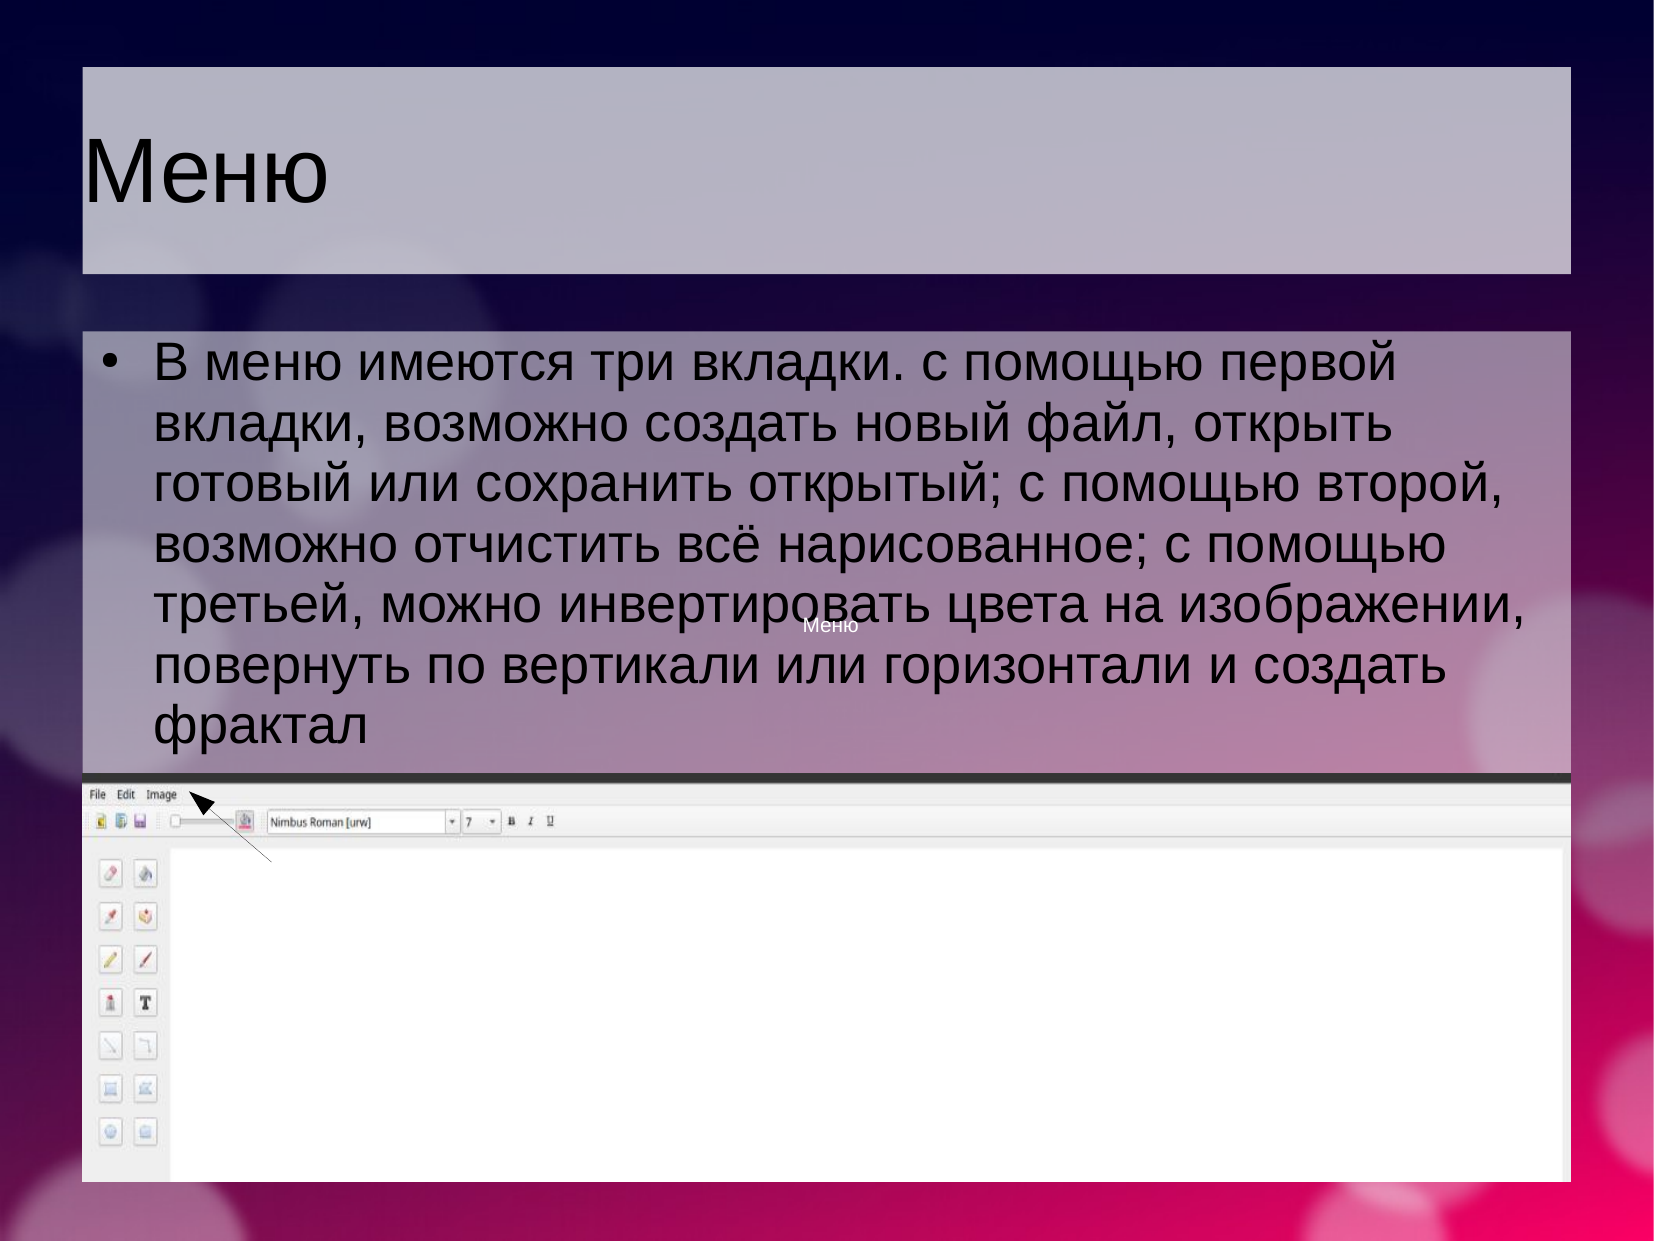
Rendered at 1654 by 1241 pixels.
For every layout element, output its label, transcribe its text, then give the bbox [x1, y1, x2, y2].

text_box Меню [787, 605, 874, 645]
picture [0, 0, 1654, 1241]
title Меню [82, 67, 1571, 275]
list В меню имеются три вкладки. с помощью первой вкладки, возможно создать новый файл, открыть готовый или сохранить открытый; с помощью второй, возможно отчистить всё нарисованное; с помощью третьей, можно инвертировать цвета на изображении, повернуть по вертикали или горизонтали и создать фрактал [82, 331, 1571, 773]
